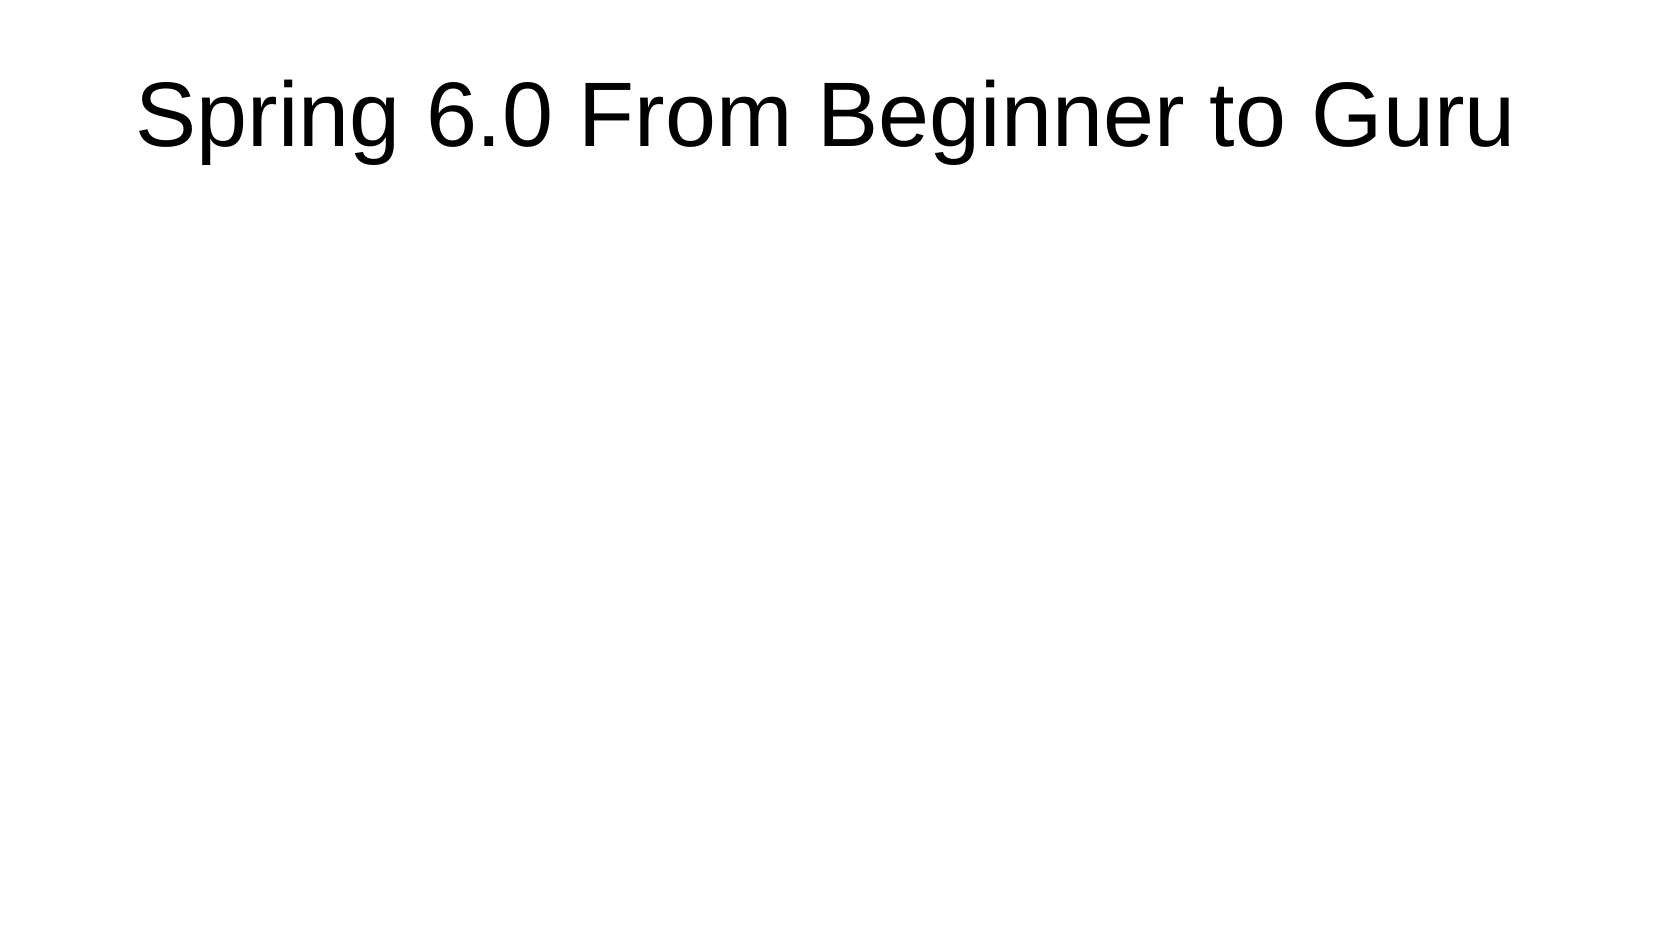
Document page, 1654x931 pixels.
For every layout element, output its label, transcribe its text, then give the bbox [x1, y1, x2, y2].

title Spring 6.0 From Beginner to Guru [82, 37, 1571, 193]
